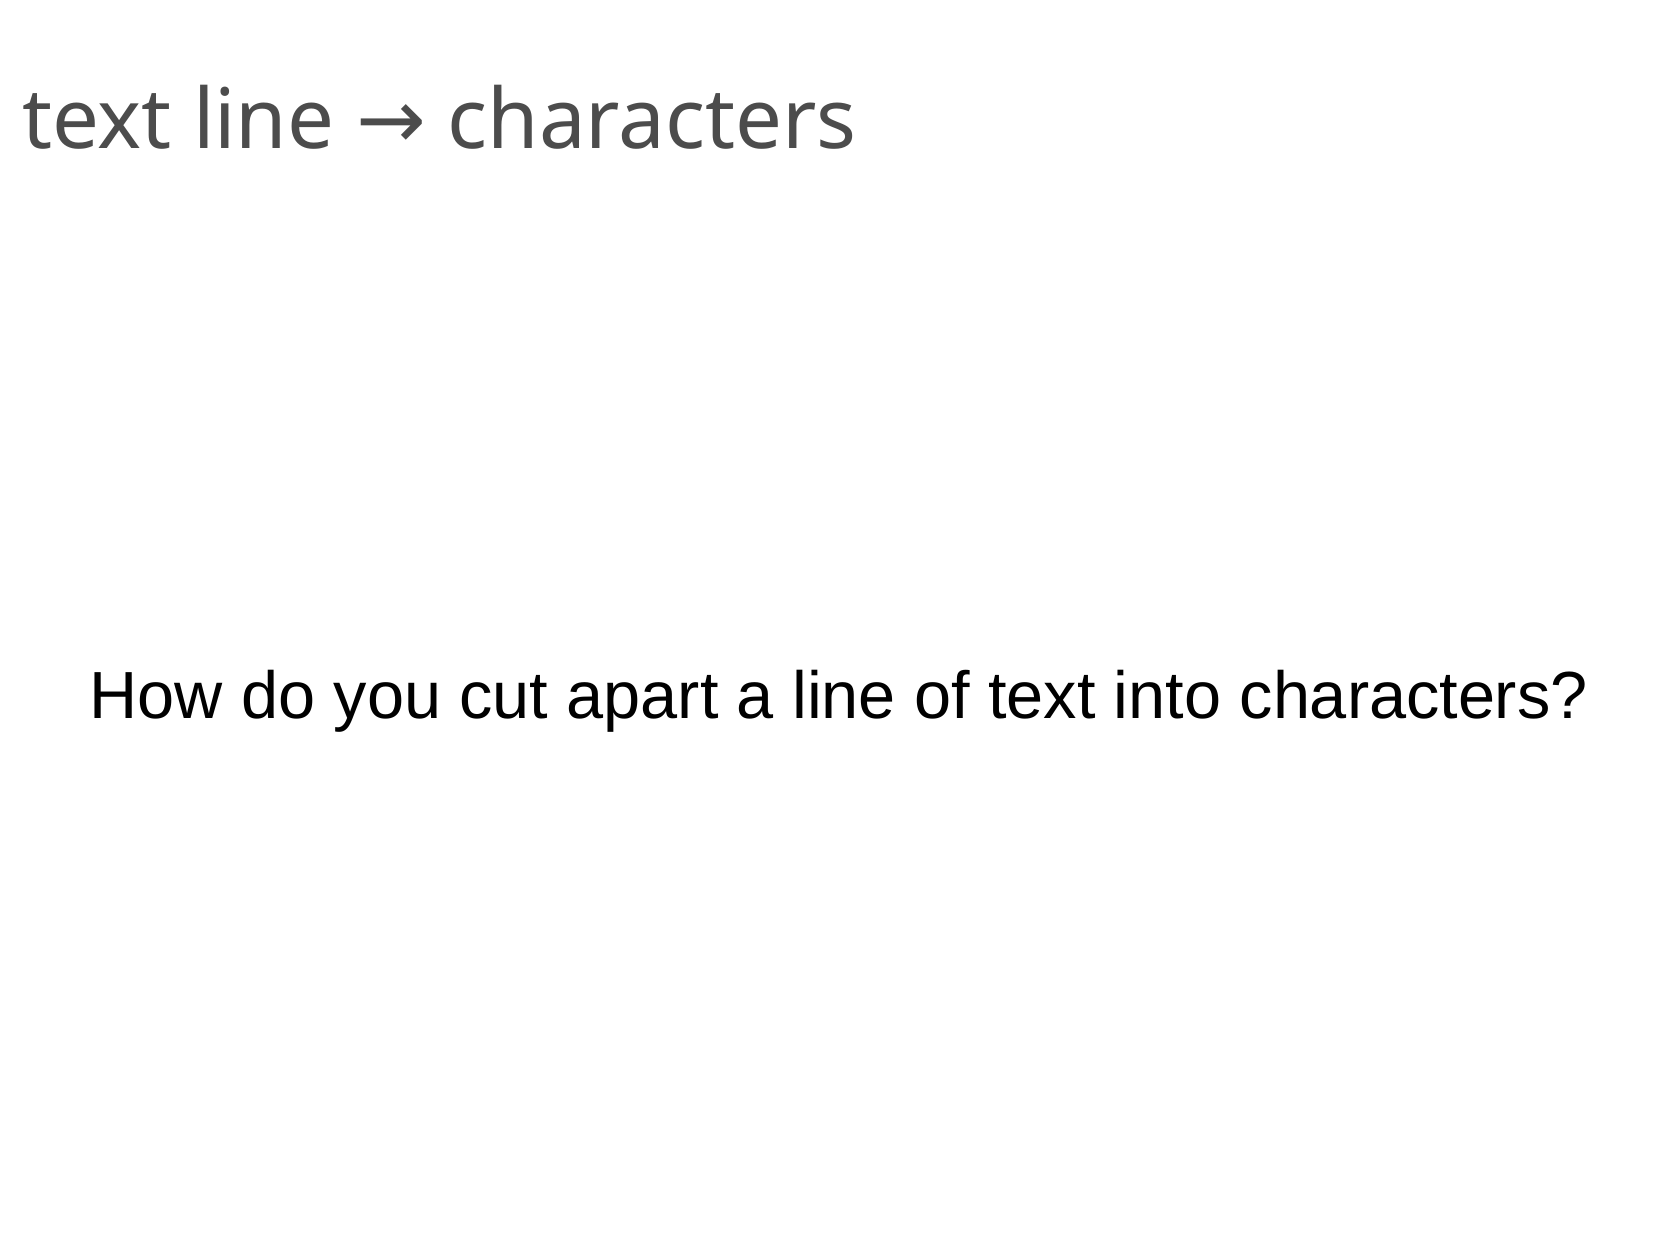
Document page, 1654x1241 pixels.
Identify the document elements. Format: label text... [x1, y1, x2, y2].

title text line → characters [22, 26, 1654, 205]
subtitle How do you cut apart a line of text into characters? [25, 233, 1654, 1158]
